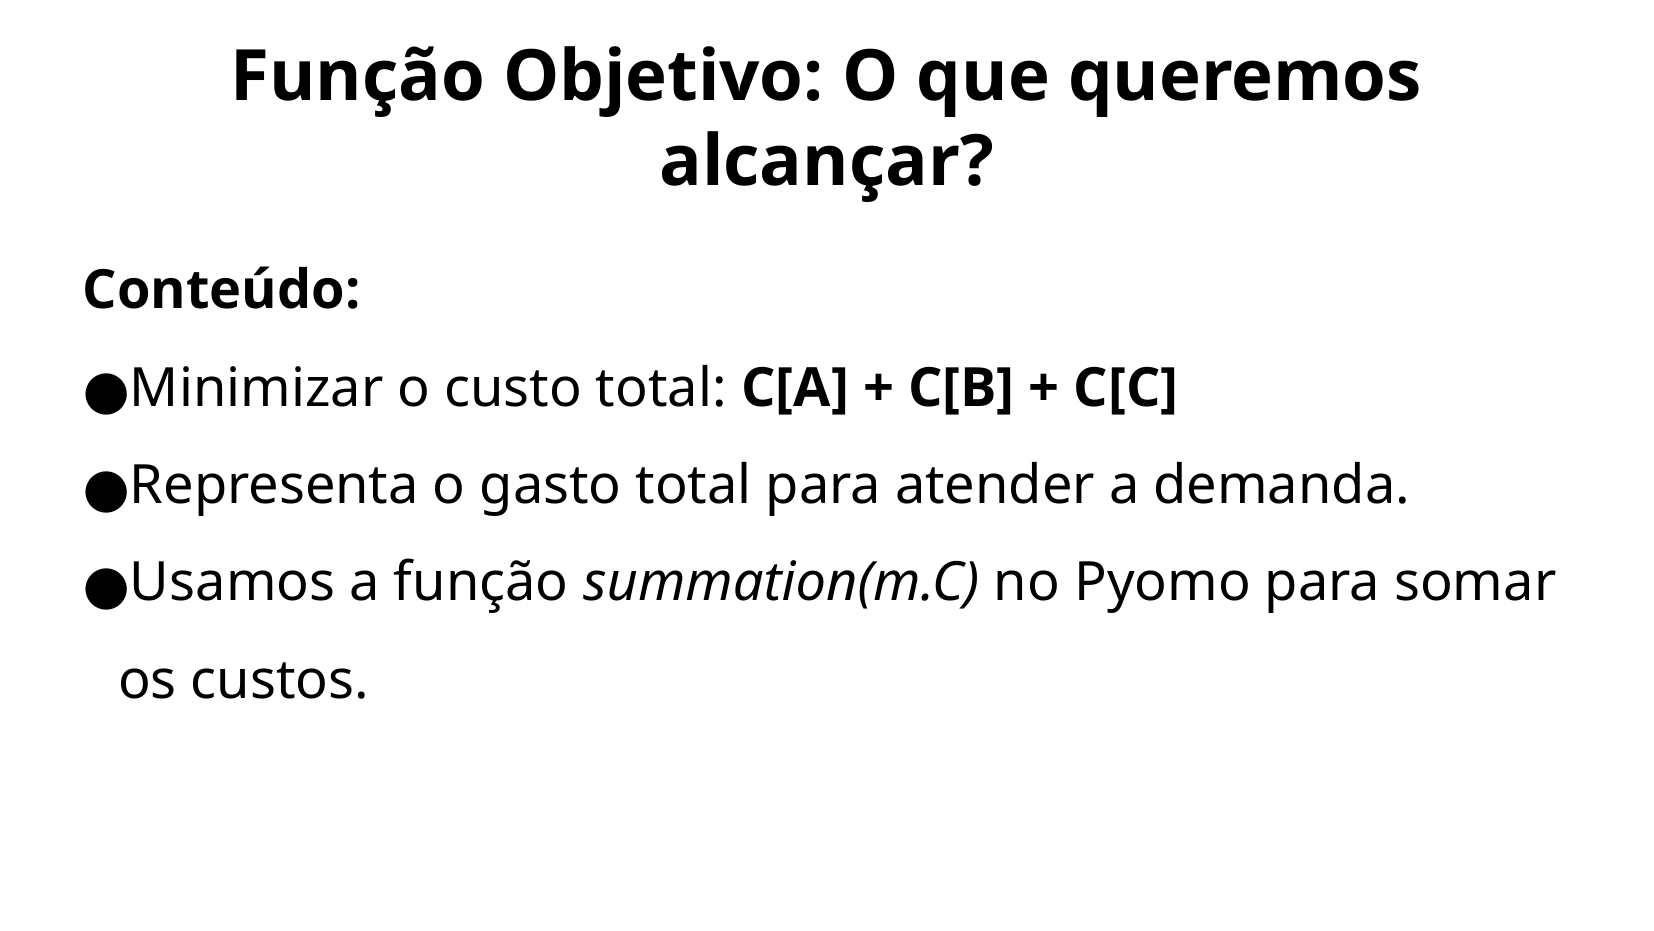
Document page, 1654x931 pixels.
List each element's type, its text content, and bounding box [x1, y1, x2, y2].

text_box Conteúdo: Minimizar o custo total: C[A] + C[B] + C[C] Representa o gasto total para atender a demanda. Usamos a função summation(m.C) no Pyomo para somar os custos. [82, 221, 1571, 763]
text_box Função Objetivo: O que queremos alcançar? [82, 37, 1571, 193]
